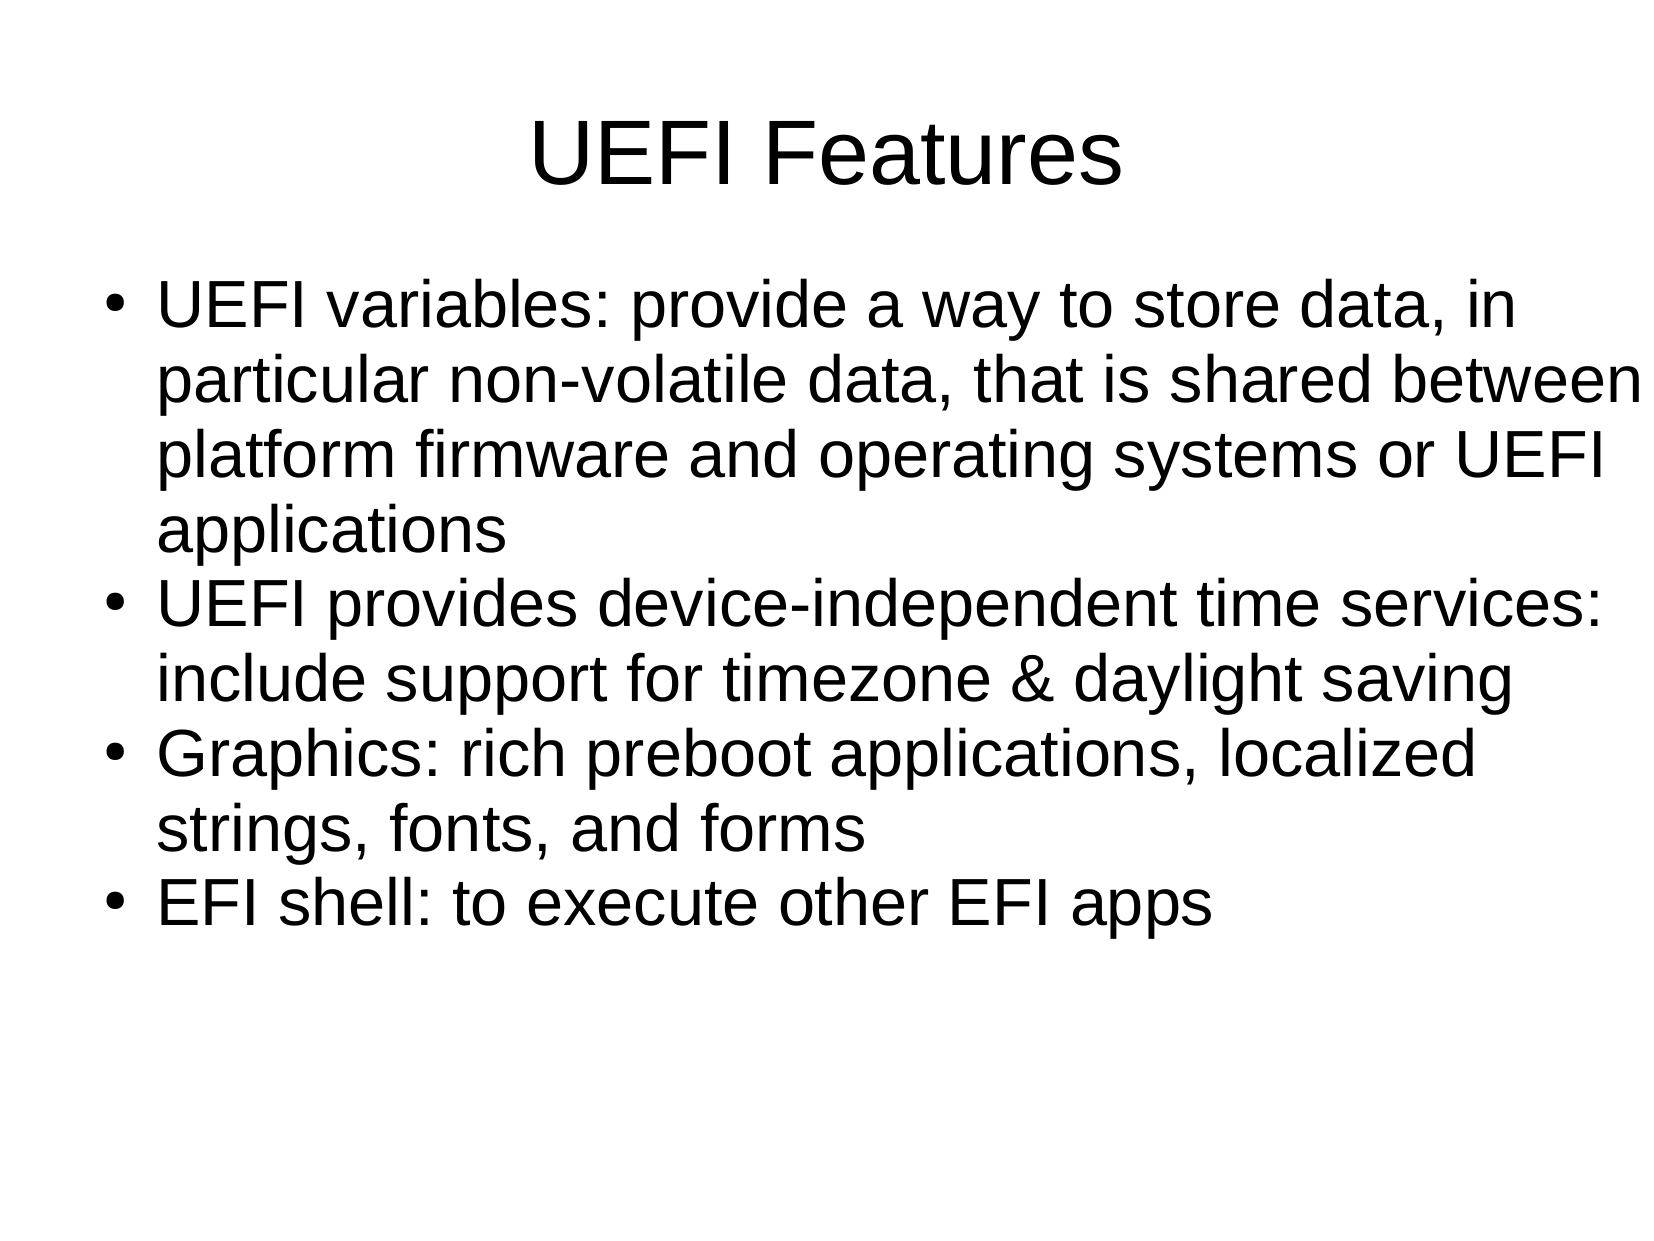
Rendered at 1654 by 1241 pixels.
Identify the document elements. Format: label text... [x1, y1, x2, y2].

text_box UEFI variables: provide a way to store data, in particular non-volatile data, that is shared between platform firmware and operating systems or UEFI applications UEFI provides device-independent time services: include support for timezone & daylight saving Graphics: rich preboot applications, localized strings, fonts, and forms EFI shell: to execute other EFI apps [70, 259, 1654, 1217]
title UEFI Features [82, 49, 1571, 257]
